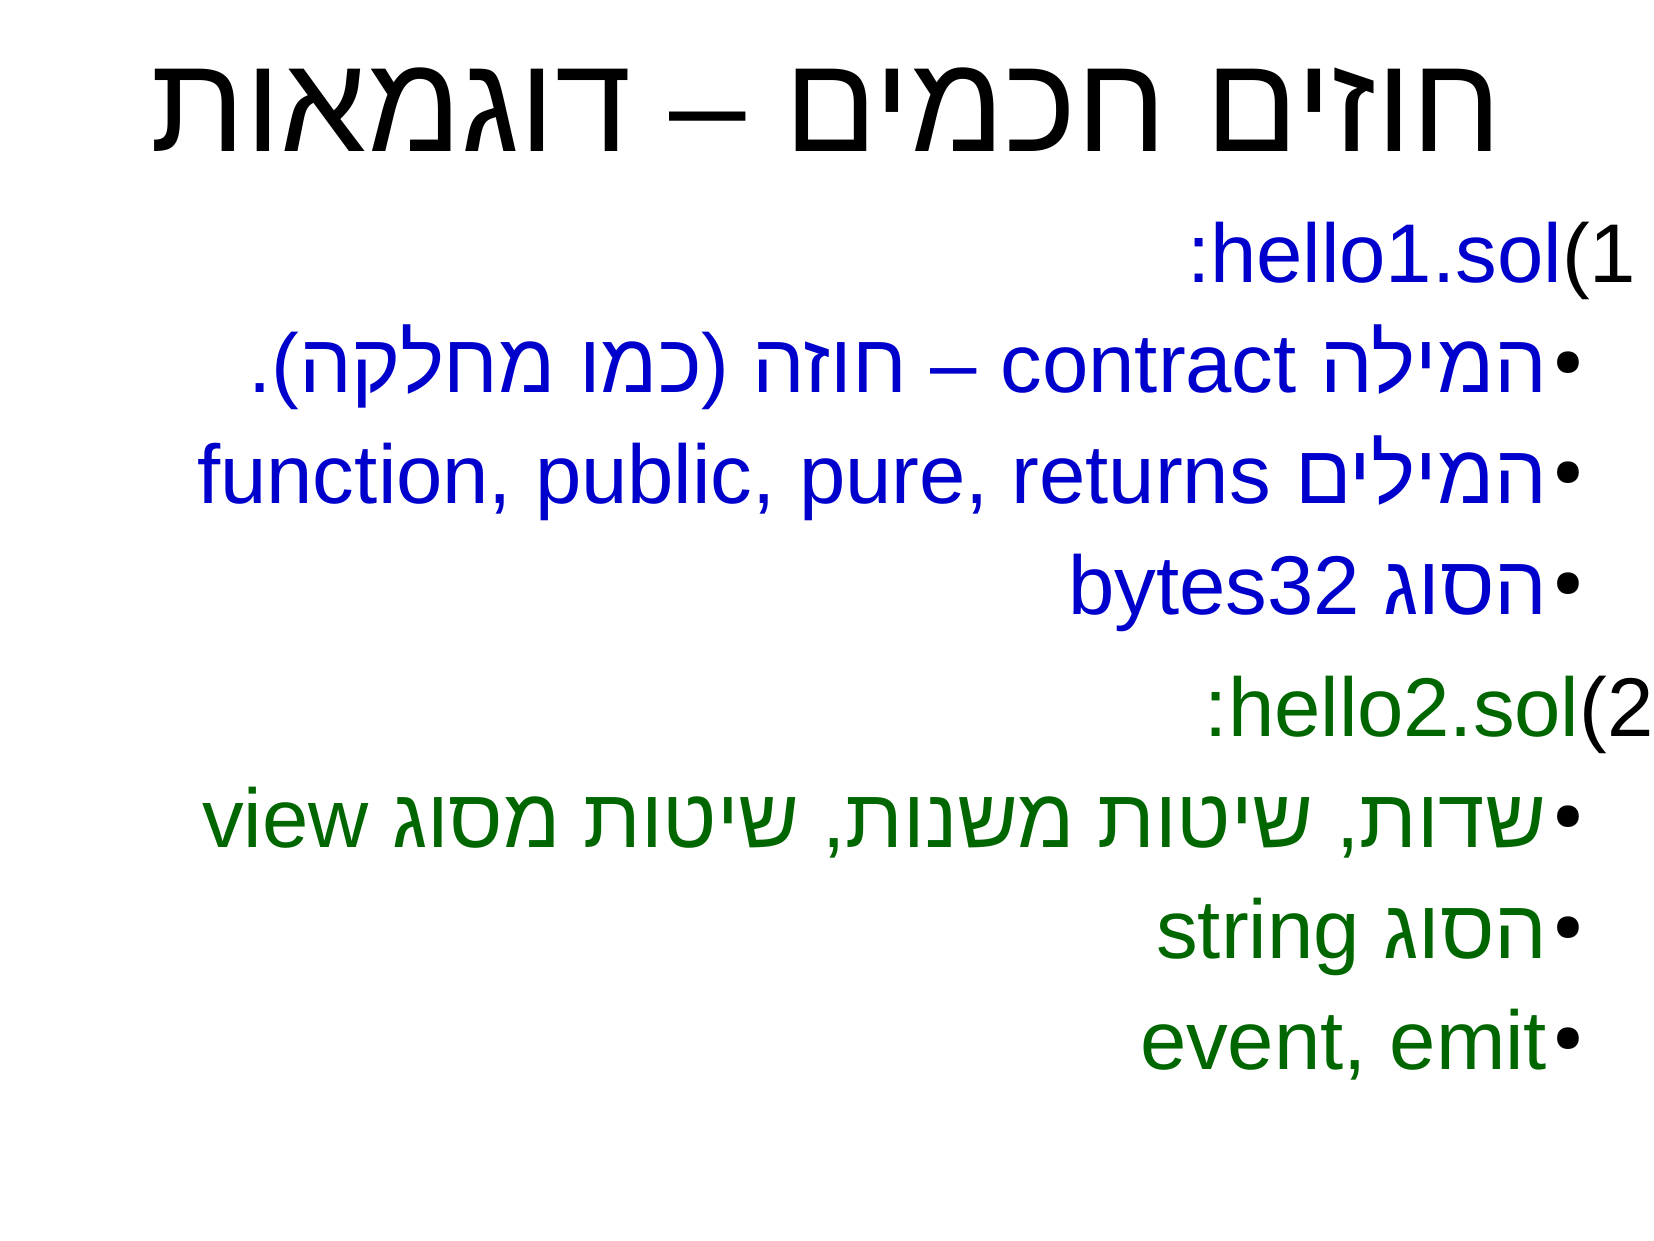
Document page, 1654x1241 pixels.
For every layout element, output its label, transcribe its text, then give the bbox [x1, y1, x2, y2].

title חוזים חכמים – דוגמאות [0, 0, 1654, 206]
list hello1.sol: המילה contract – חוזה (כמו מחלקה). המילים function, public, pure, returns הסוג bytes32 hello2.sol: שדות, שיטות משנות, שיטות מסוג view הסוג string event, emit [0, 206, 1654, 1241]
